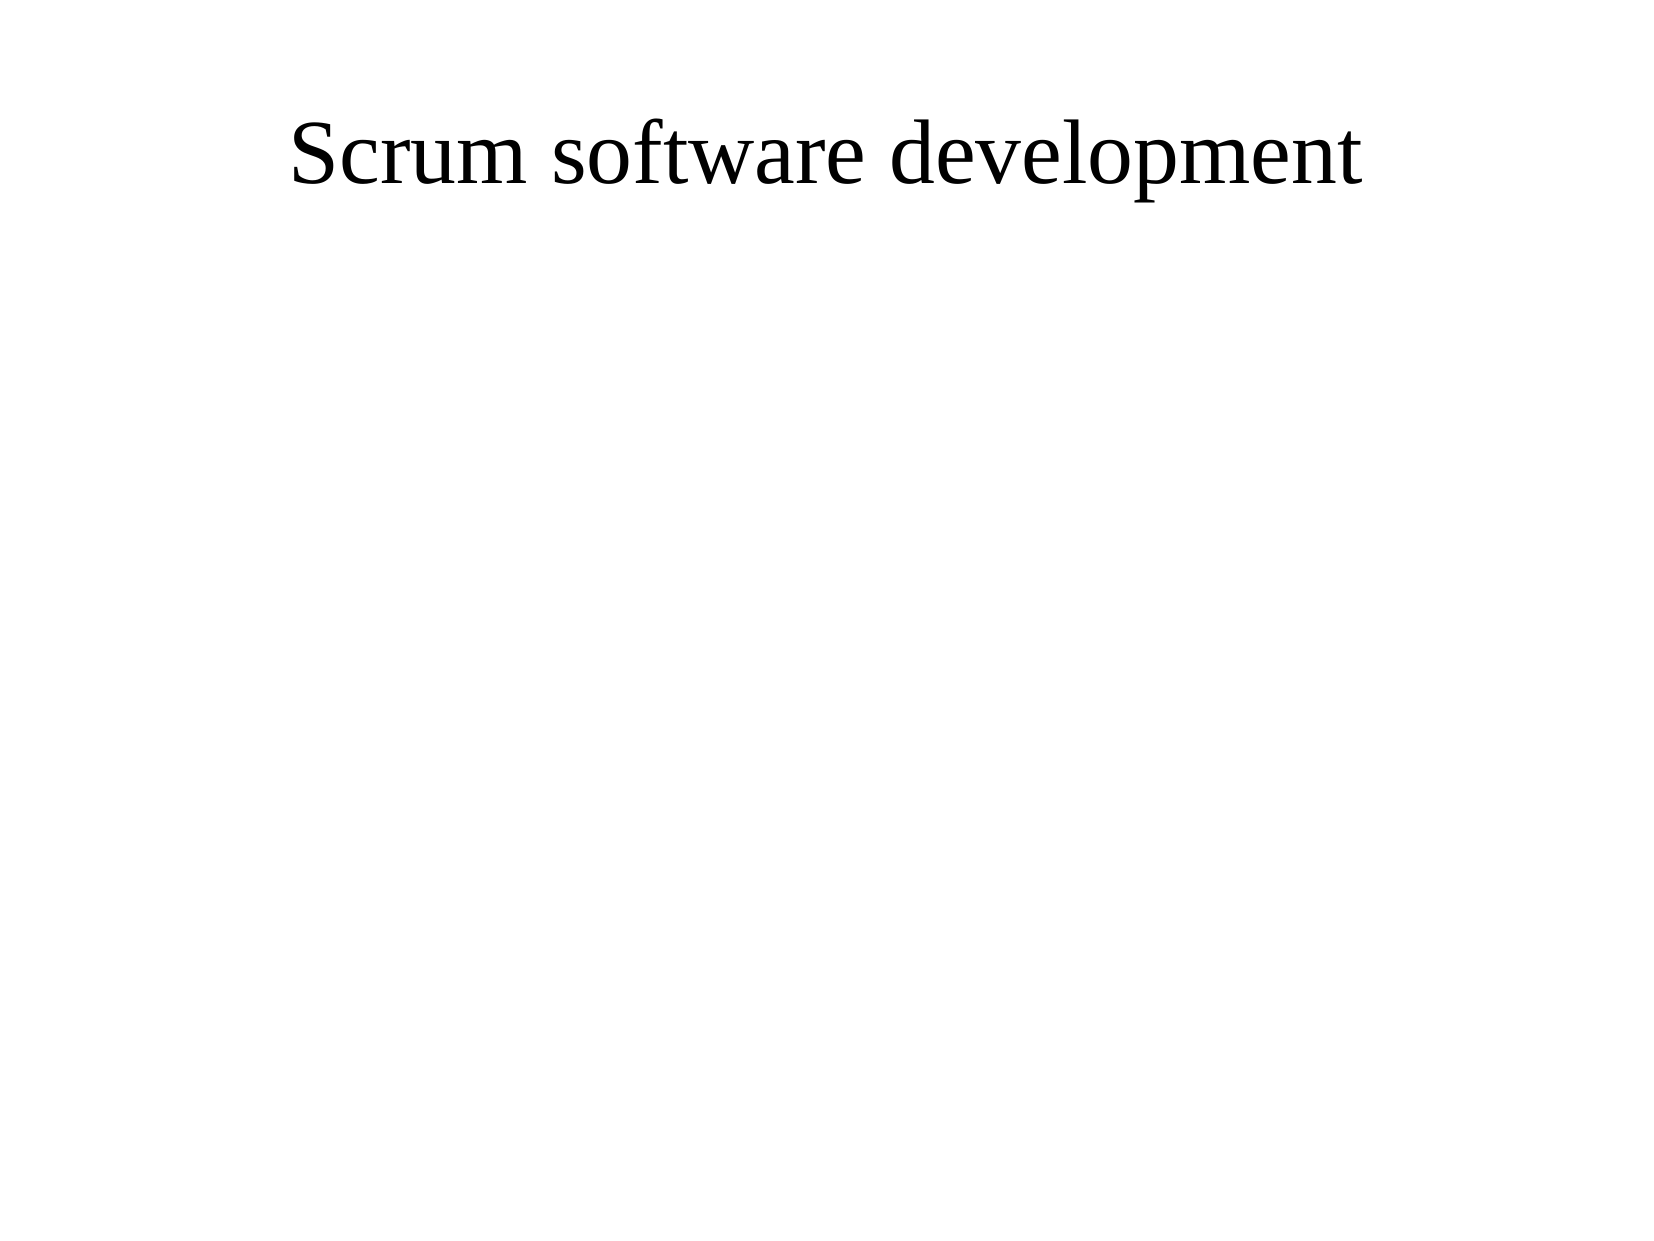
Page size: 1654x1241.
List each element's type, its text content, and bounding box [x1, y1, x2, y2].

title Scrum software development [82, 49, 1571, 257]
